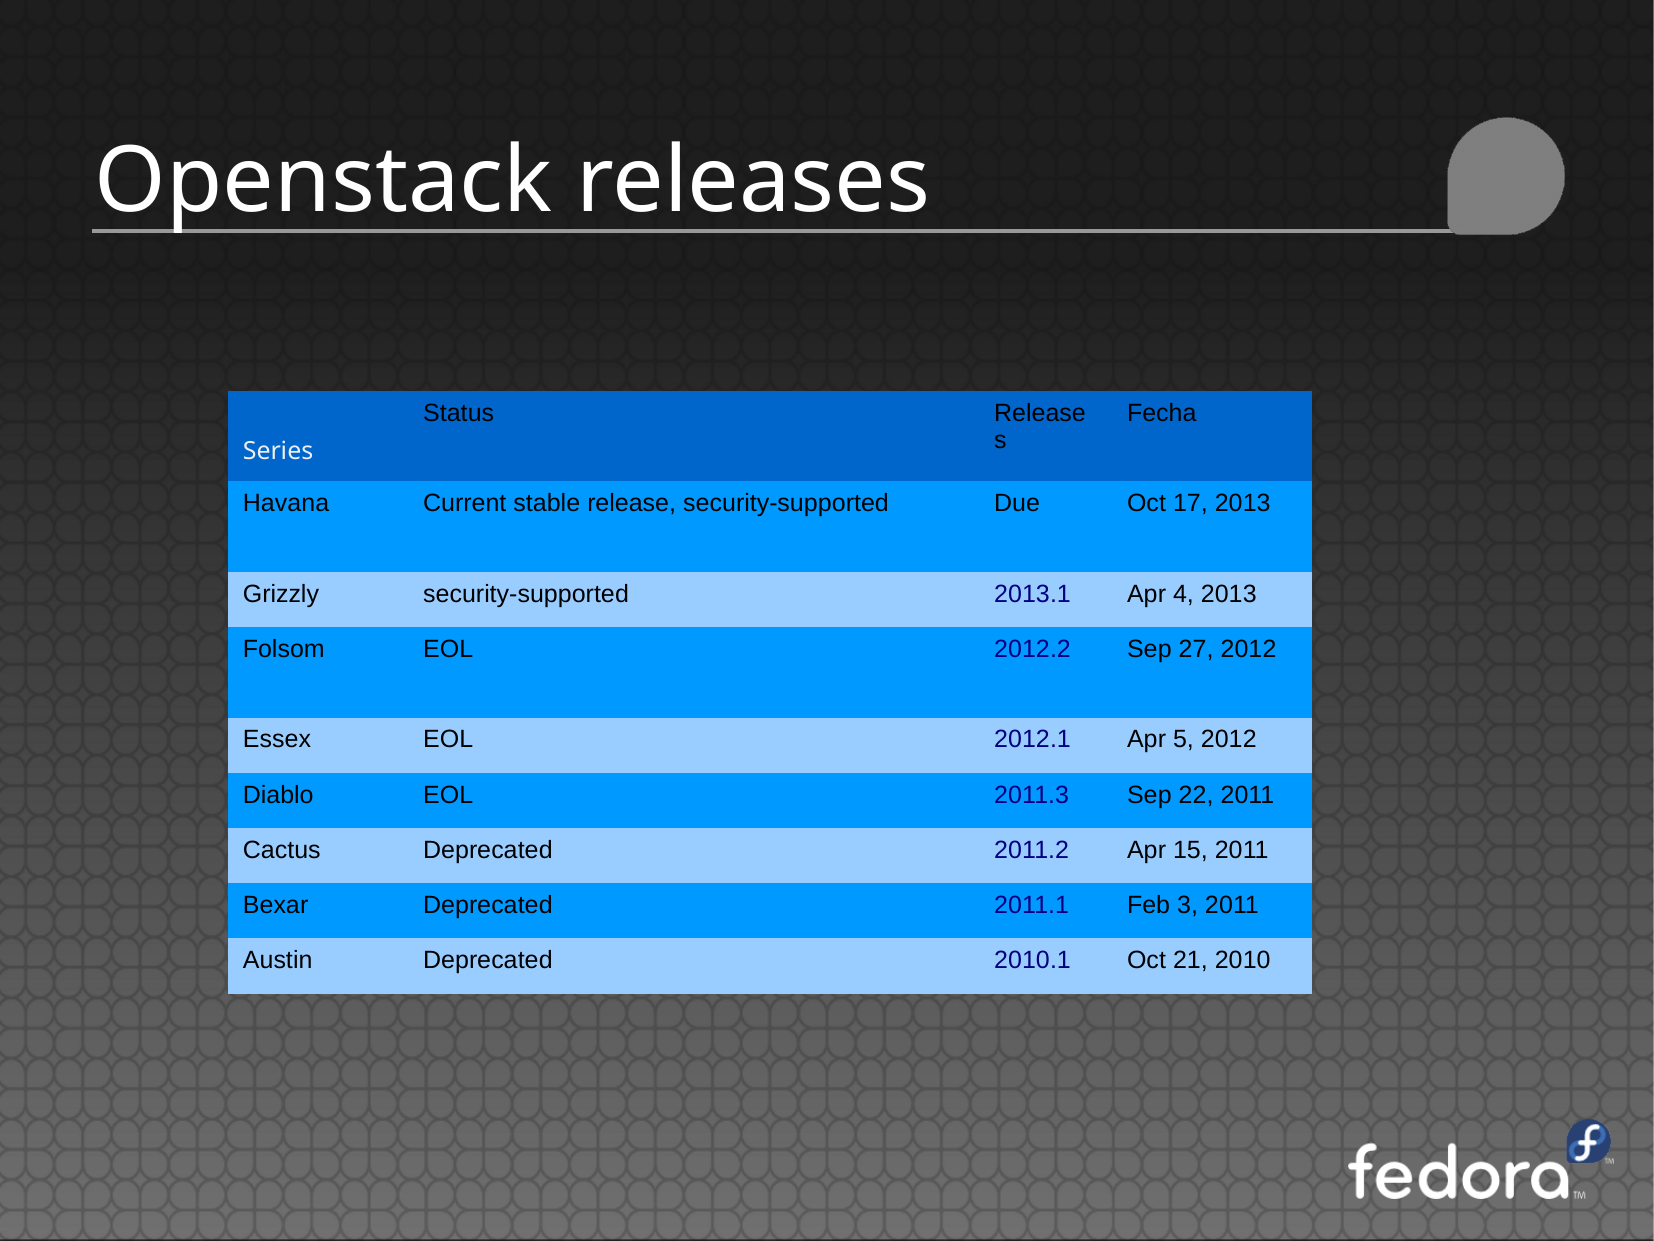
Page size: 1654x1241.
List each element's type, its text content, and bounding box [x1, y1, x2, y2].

table_cell EOL [408, 627, 979, 718]
table_cell Apr 15, 2011 [1112, 828, 1312, 883]
table_header Fecha [1112, 391, 1312, 481]
table_header Releases [979, 391, 1112, 481]
table_cell Deprecated [408, 938, 979, 994]
title Openstack releases [94, 100, 1426, 251]
table_cell Bexar [228, 883, 408, 938]
table_cell 2012.2 [979, 627, 1112, 718]
table_cell Austin [228, 938, 408, 994]
table_cell 2011.1 [979, 883, 1112, 938]
table_cell EOL [408, 718, 979, 773]
table_cell 2013.1 [979, 572, 1112, 627]
table_cell Feb 3, 2011 [1112, 883, 1312, 938]
table_cell Havana [228, 481, 408, 572]
table_cell Deprecated [408, 883, 979, 938]
table_cell Sep 22, 2011 [1112, 773, 1312, 828]
table_cell 2011.2 [979, 828, 1112, 883]
table_cell 2012.1 [979, 718, 1112, 773]
table_cell Cactus [228, 828, 408, 883]
table_cell Apr 5, 2012 [1112, 718, 1312, 773]
table_cell Diablo [228, 773, 408, 828]
table_header Status [408, 391, 979, 481]
table_cell Grizzly [228, 572, 408, 627]
table_cell Apr 4, 2013 [1112, 572, 1312, 627]
table_cell Due [979, 481, 1112, 572]
table_cell Current stable release, security-supported [408, 481, 979, 572]
table_cell 2011.3 [979, 773, 1112, 828]
table_cell 2010.1 [979, 938, 1112, 994]
table_header Series [228, 391, 408, 481]
table_cell EOL [408, 773, 979, 828]
table_cell Oct 21, 2010 [1112, 938, 1312, 994]
table_cell Folsom [228, 627, 408, 718]
picture [0, 0, 1654, 1241]
table_cell Sep 27, 2012 [1112, 627, 1312, 718]
table_cell Oct 17, 2013 [1112, 481, 1312, 572]
table_cell Essex [228, 718, 408, 773]
table_cell Deprecated [408, 828, 979, 883]
table_cell security-supported [408, 572, 979, 627]
